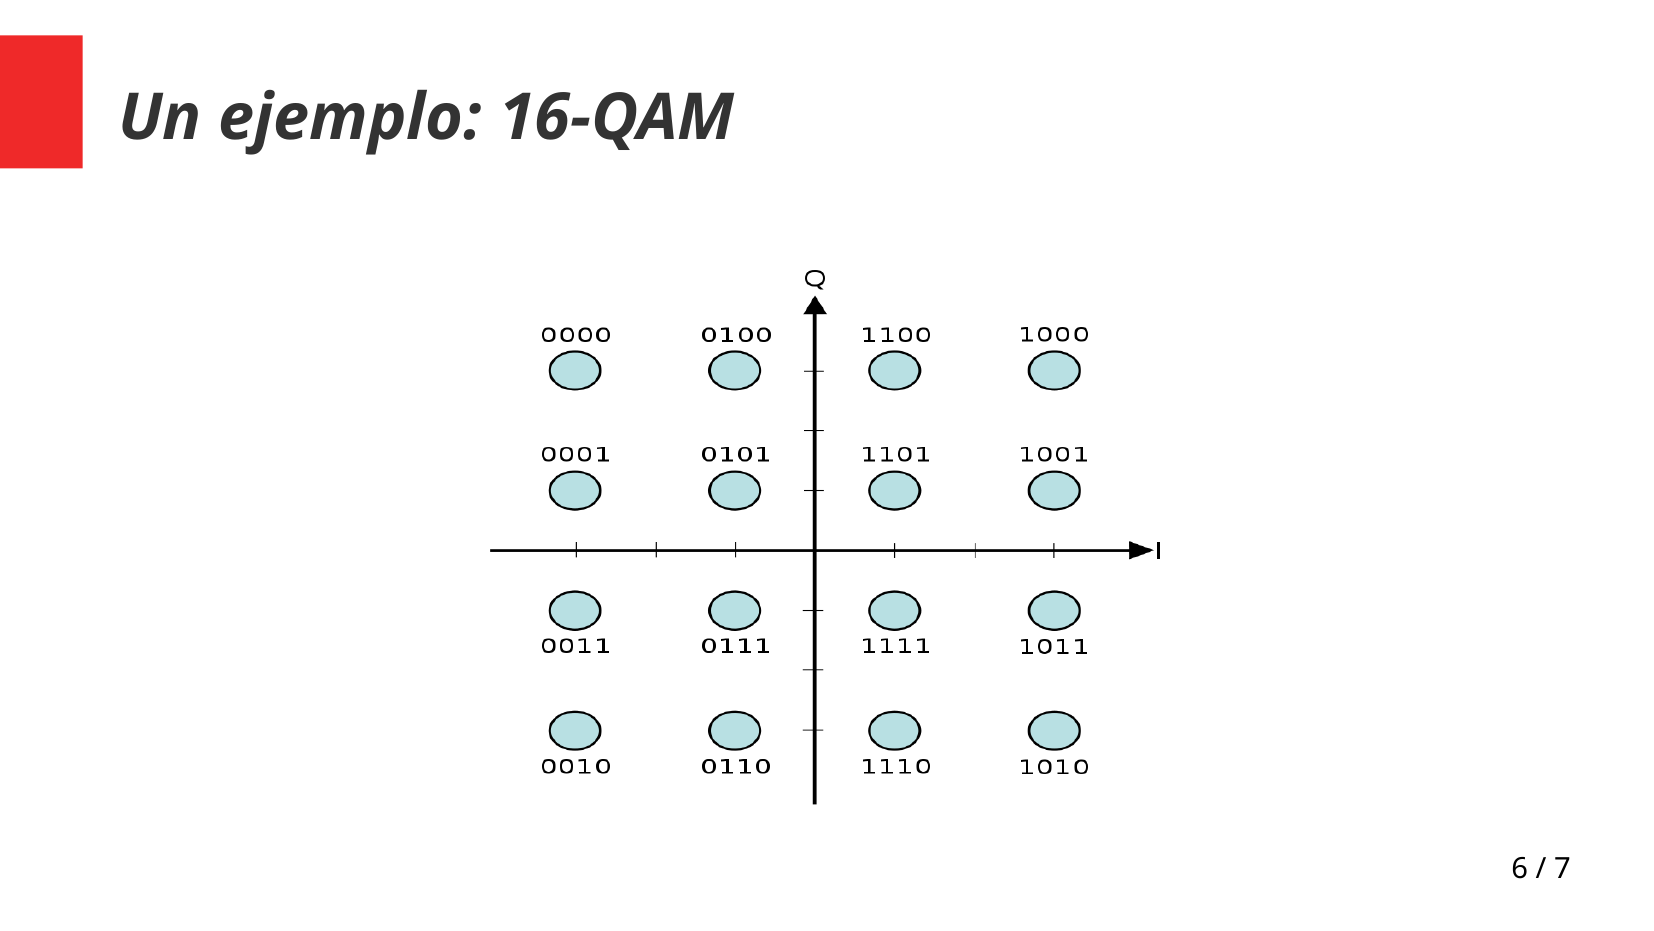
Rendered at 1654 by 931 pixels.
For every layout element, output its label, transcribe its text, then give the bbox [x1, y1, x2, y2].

title Un ejemplo: 16-QAM [118, 37, 1571, 193]
picture [485, 265, 1168, 806]
